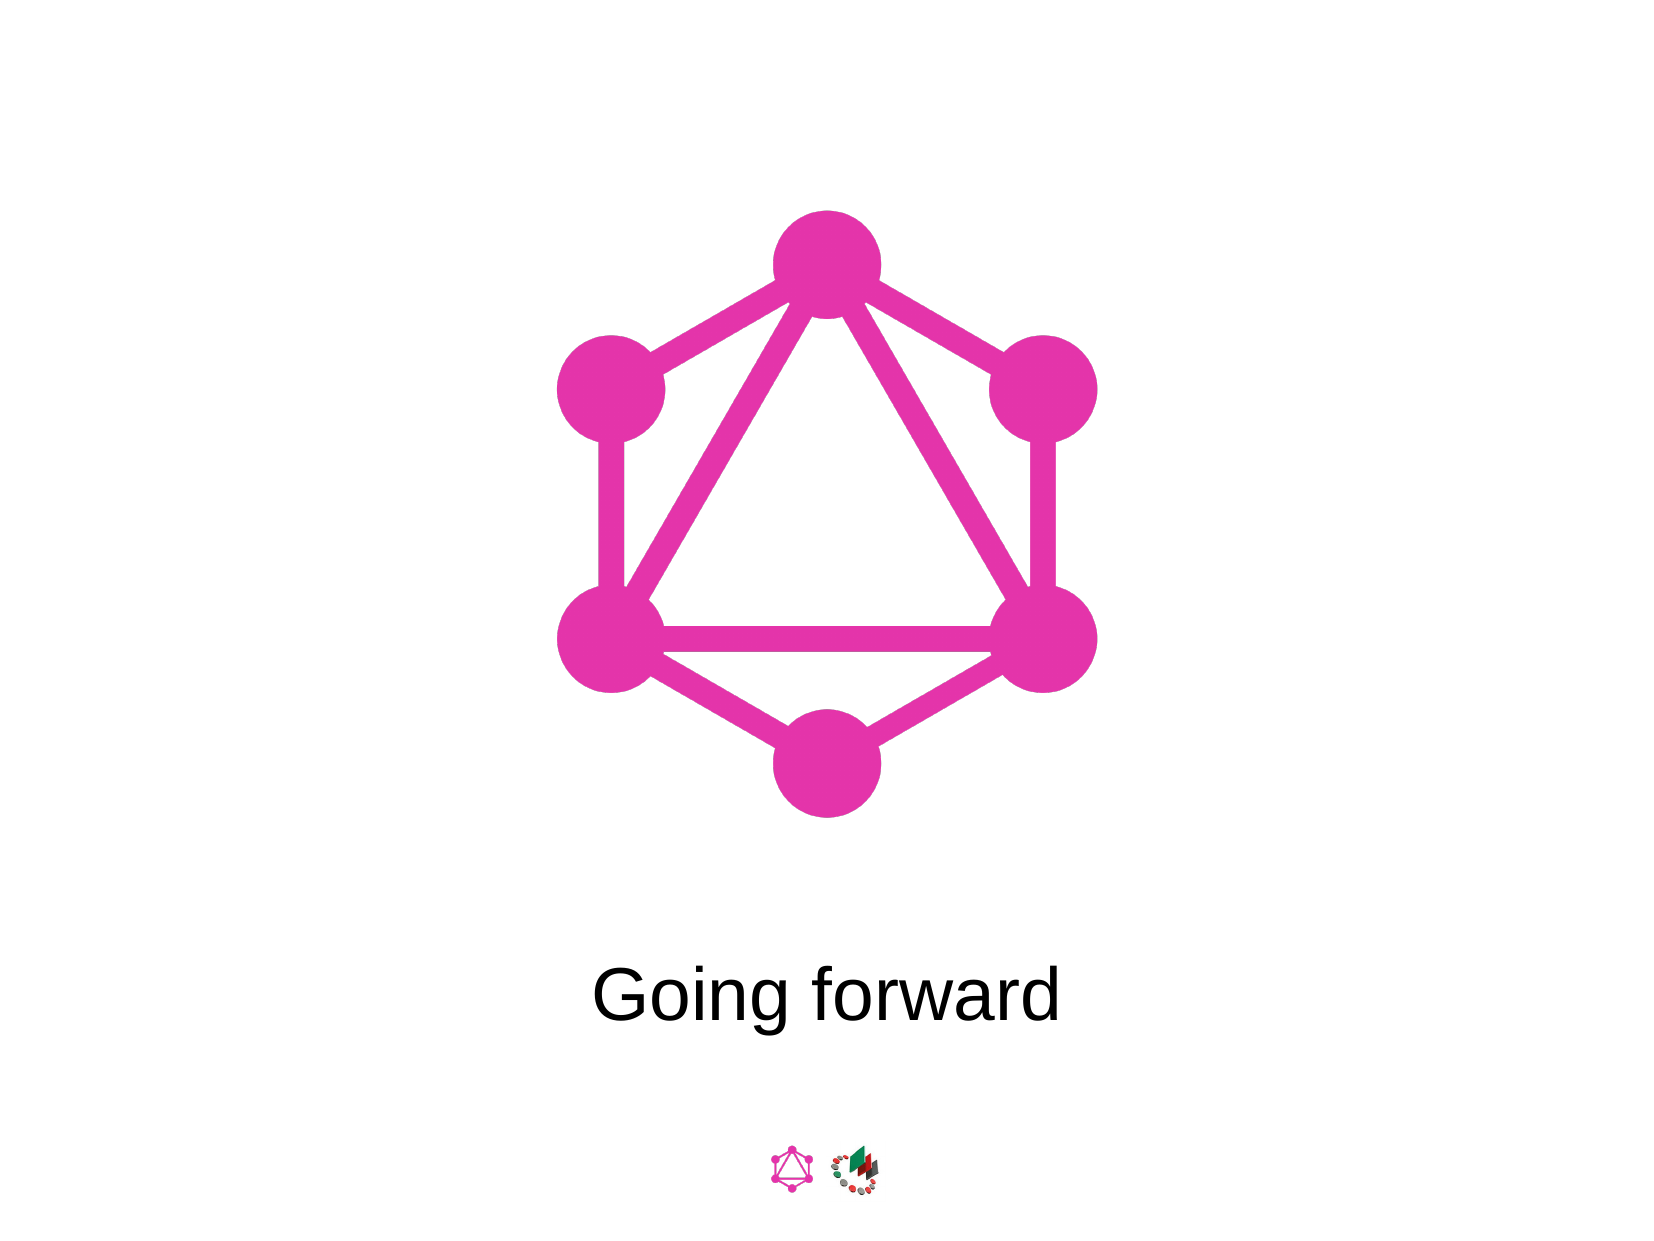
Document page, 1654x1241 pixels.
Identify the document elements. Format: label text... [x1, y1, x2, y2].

picture [768, 1145, 816, 1193]
title Going forward [82, 891, 1571, 1099]
picture [517, 204, 1137, 824]
picture [826, 1141, 886, 1202]
